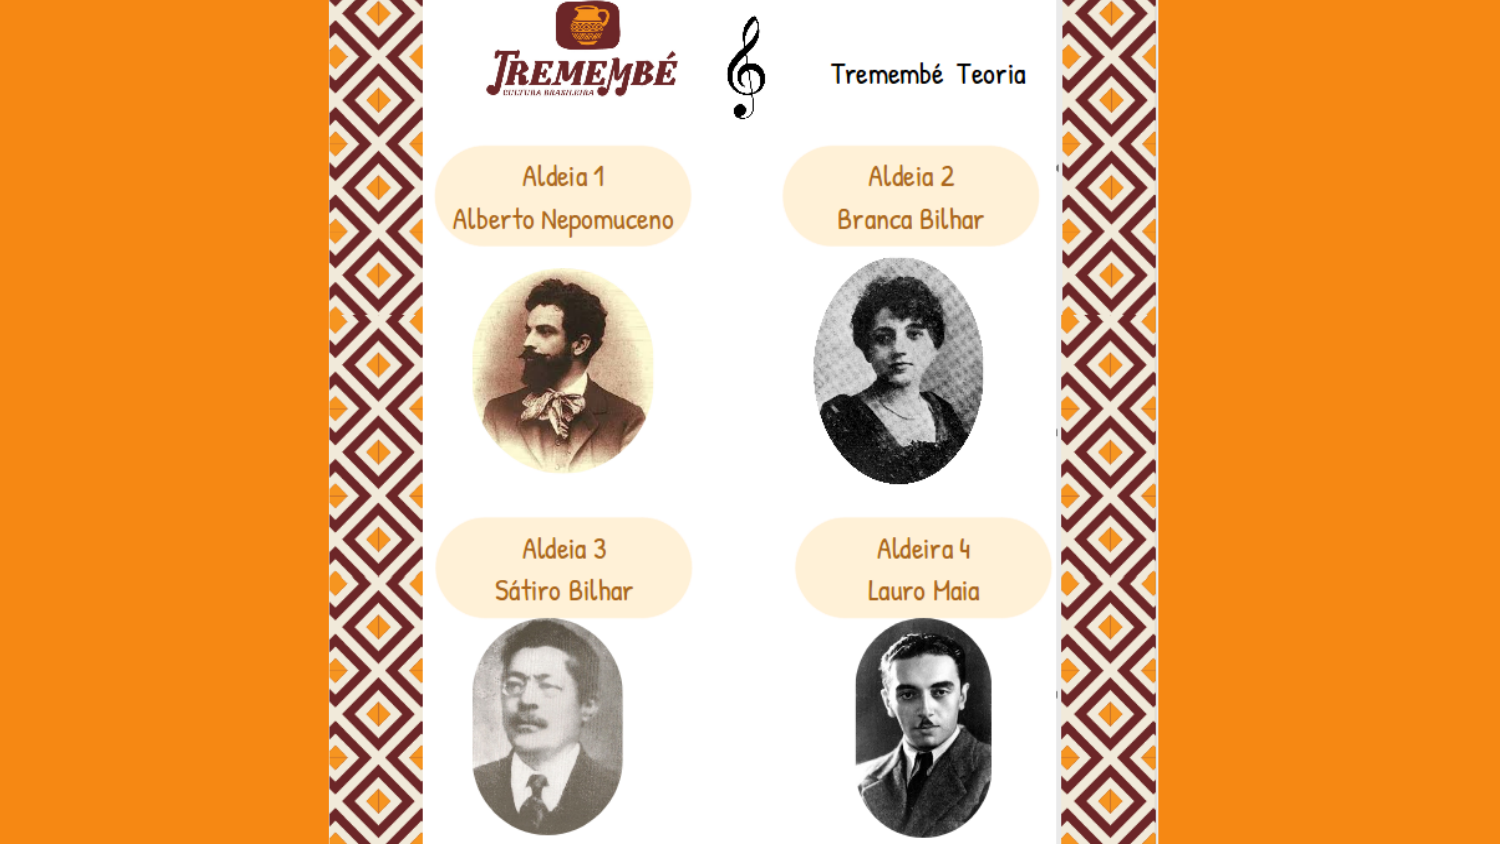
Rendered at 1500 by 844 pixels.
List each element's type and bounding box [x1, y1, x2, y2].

picture [328, 0, 1159, 844]
